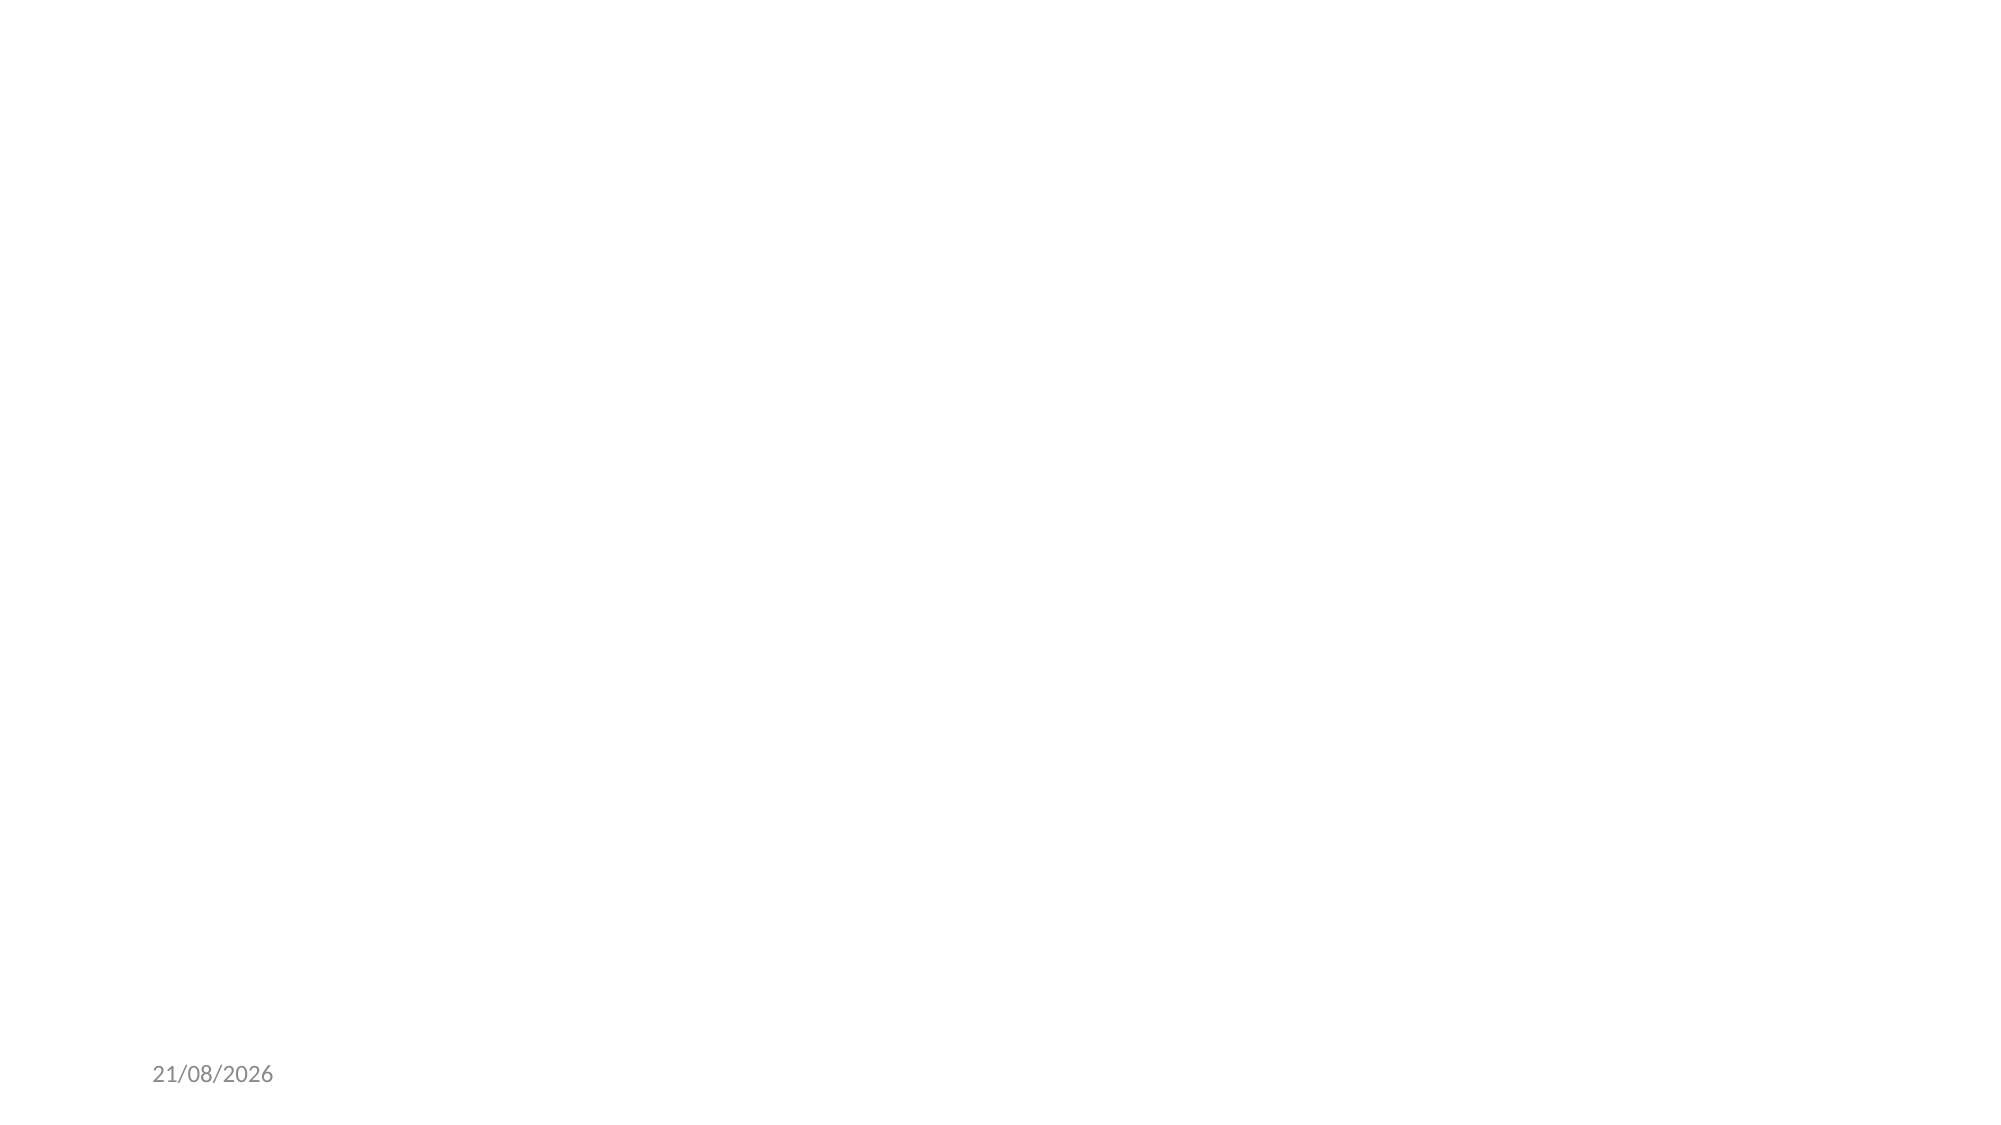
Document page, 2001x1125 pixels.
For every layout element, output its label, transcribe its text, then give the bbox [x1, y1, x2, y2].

text_box 16/08/2023 [137, 1042, 588, 1103]
